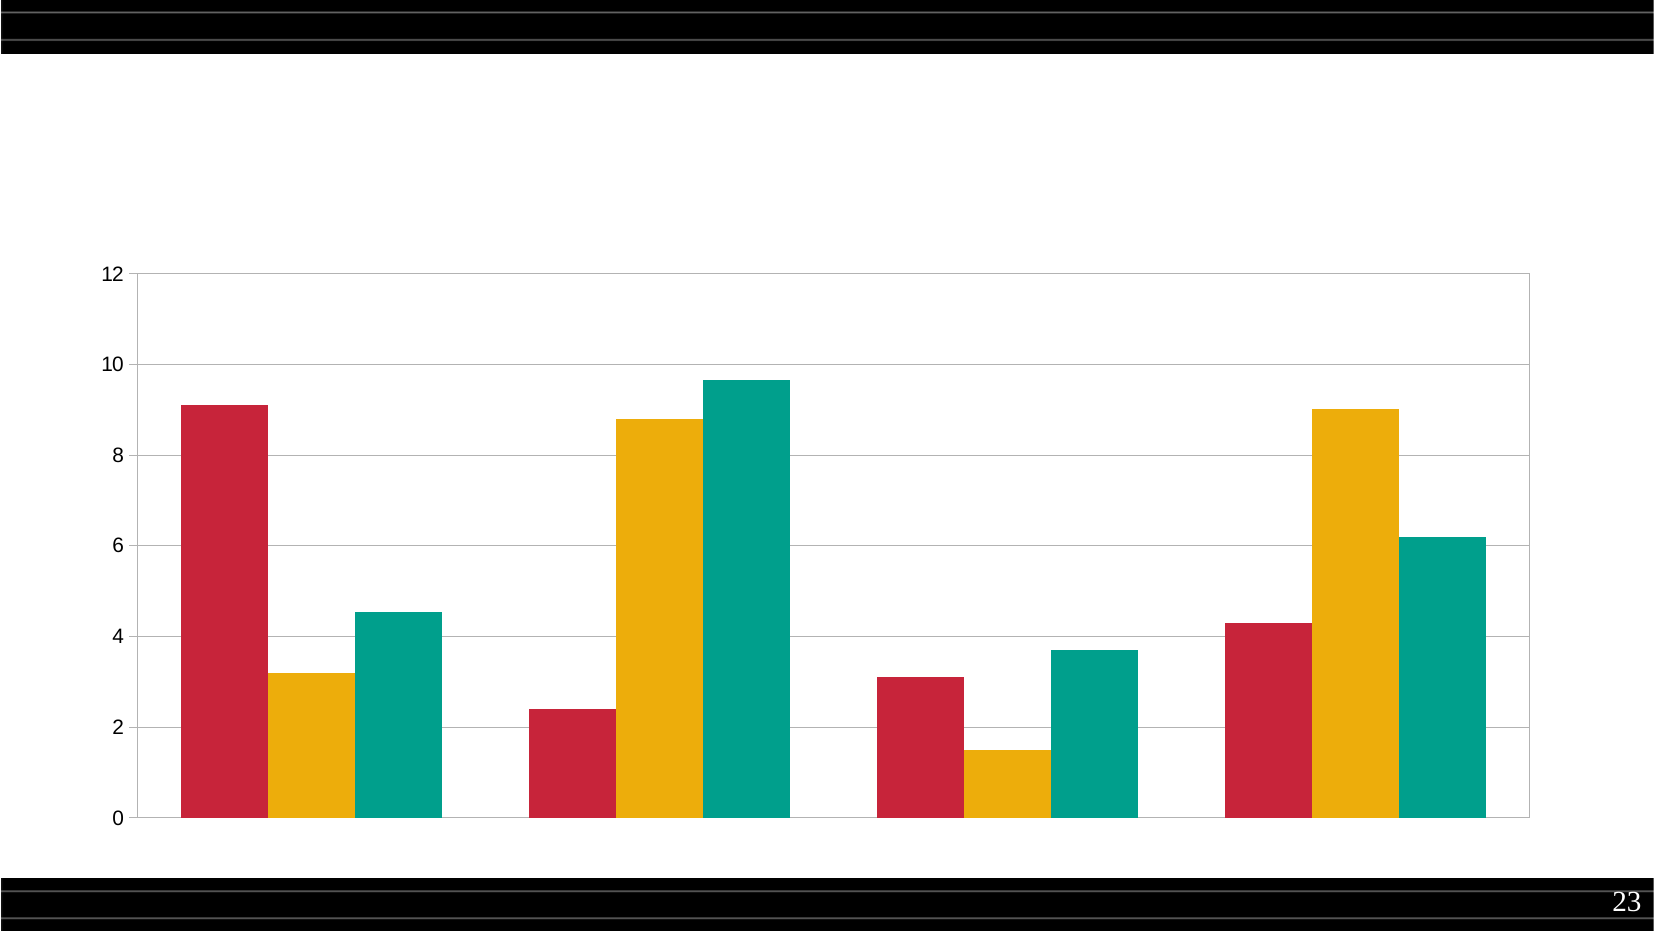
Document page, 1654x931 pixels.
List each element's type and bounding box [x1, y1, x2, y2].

chart [71, 250, 1559, 842]
picture [1, 878, 1654, 931]
picture [1, 0, 1654, 54]
